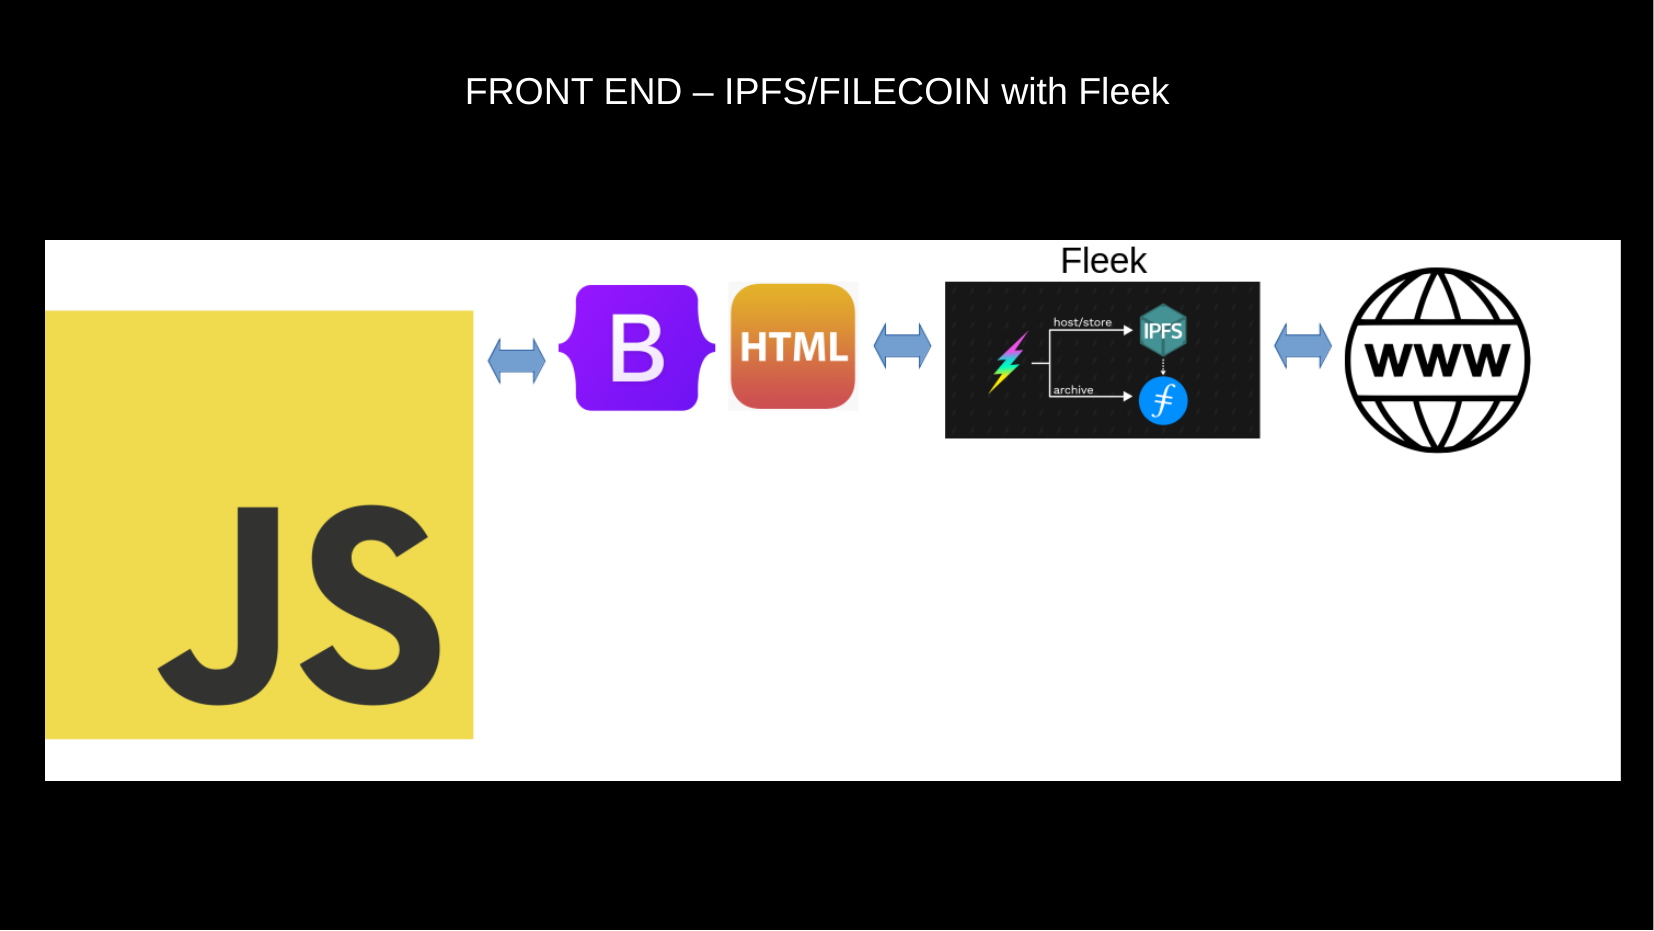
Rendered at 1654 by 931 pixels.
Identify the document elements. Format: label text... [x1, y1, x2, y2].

picture [45, 240, 1622, 781]
text_box FRONT END – IPFS/FILECOIN with Fleek [450, 63, 1246, 121]
